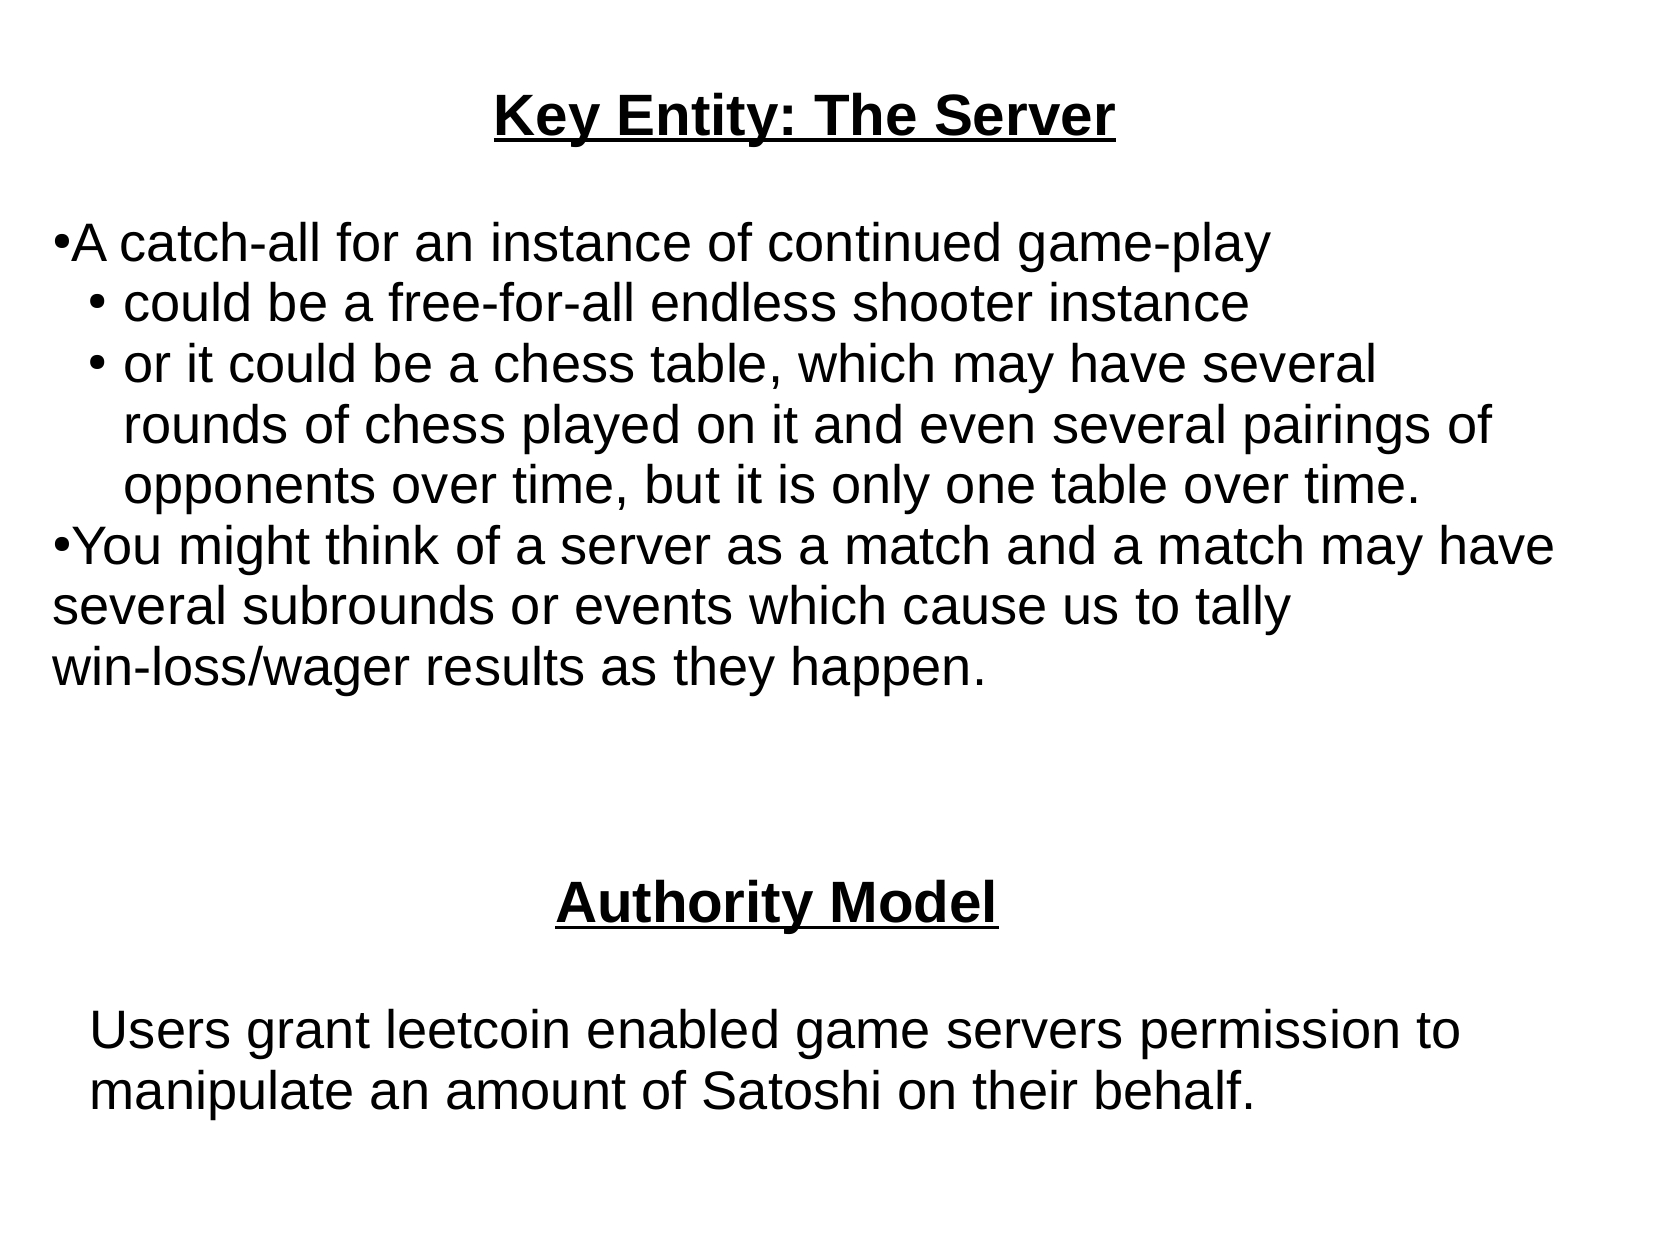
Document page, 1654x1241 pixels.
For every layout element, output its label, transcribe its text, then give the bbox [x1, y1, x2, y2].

text_box Authority Model Users grant leetcoin enabled game servers permission to manipulate an amount of Satoshi on their behalf. [75, 862, 1479, 1129]
text_box Key Entity: The Server A catch-all for an instance of continued game-play could be a free-for-all endless shooter instance or it could be a chess table, which may have several rounds of chess played on it and even several pairings of opponents over time, but it is only one table over time. You might think of a server as a match and a match may have several subrounds or events which cause us to tally win-loss/wager results as they happen. [37, 75, 1576, 826]
